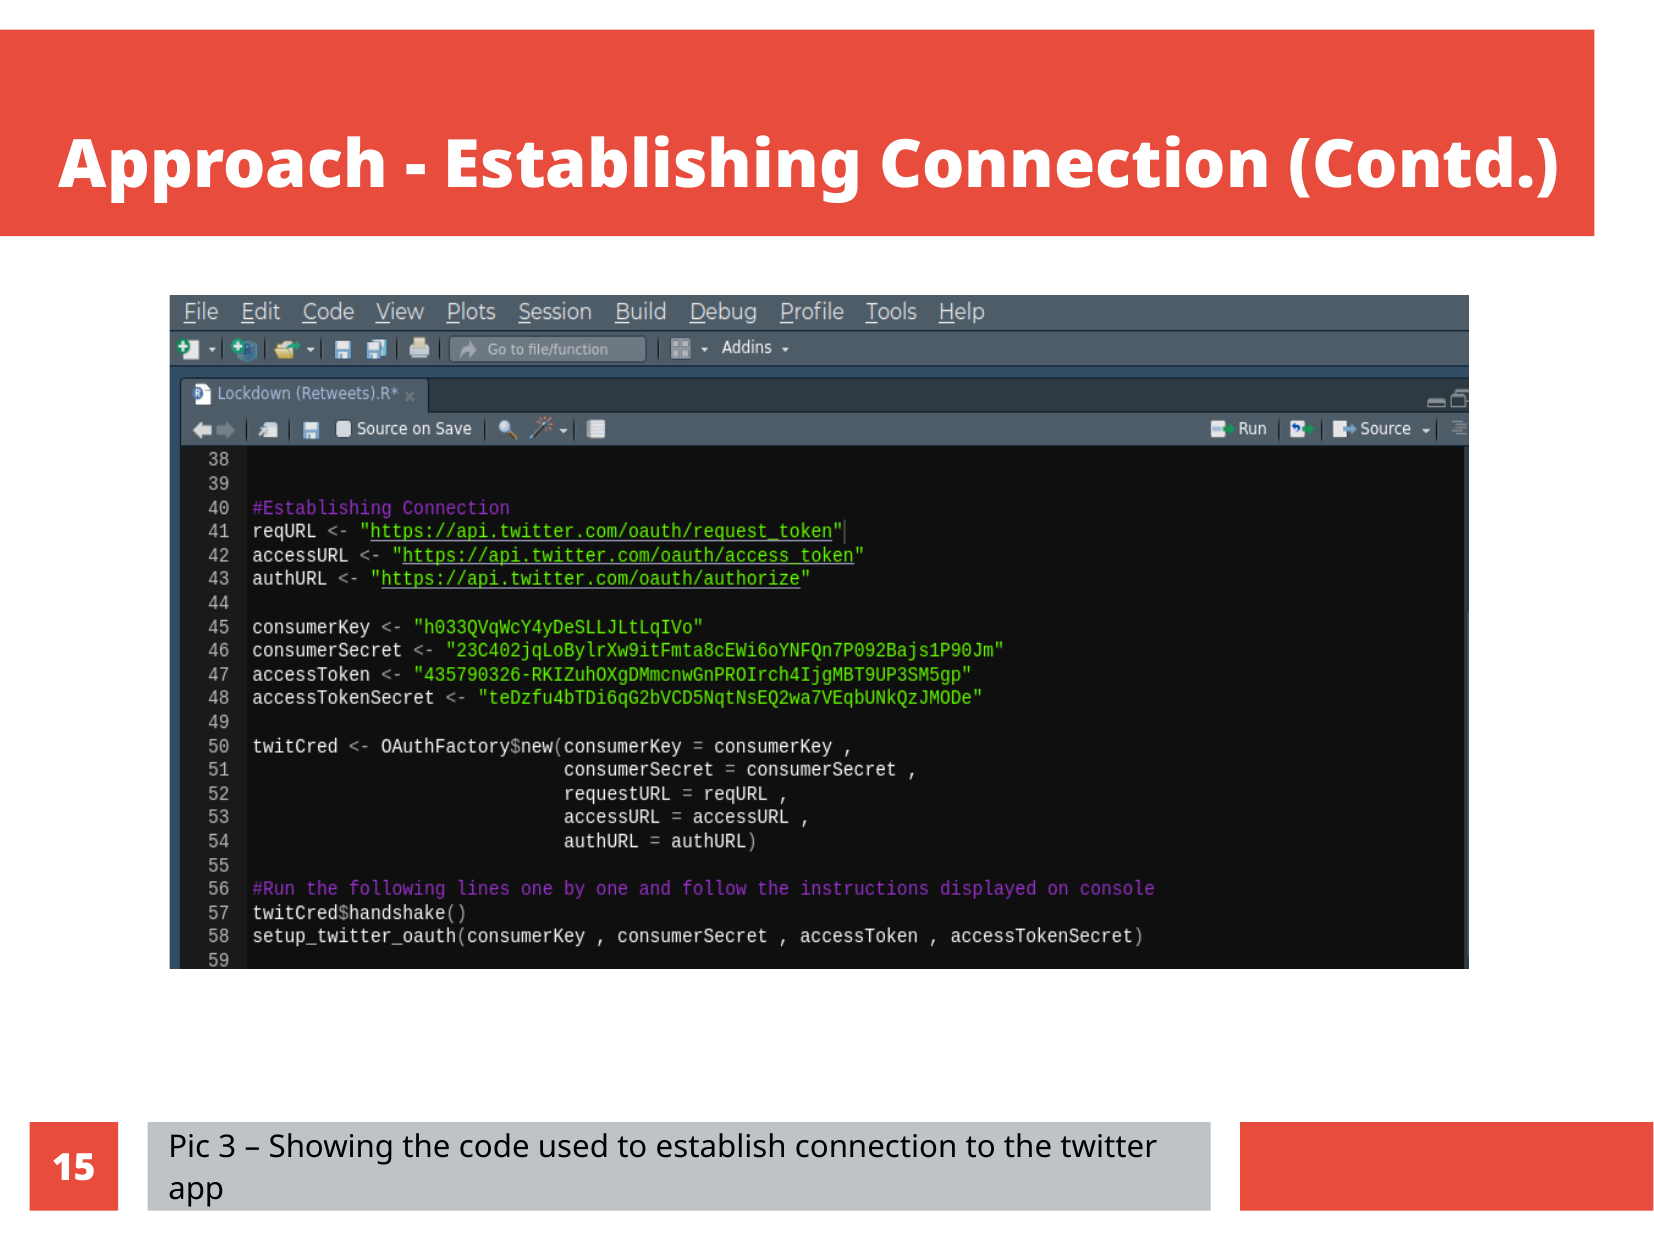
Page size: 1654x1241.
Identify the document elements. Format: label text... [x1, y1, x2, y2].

text_box Pic 3 – Showing the code used to establish connection to the twitter app [153, 1116, 1205, 1217]
picture [169, 295, 1469, 969]
title Approach - Establishing Connection (Contd.) [59, 59, 1595, 207]
